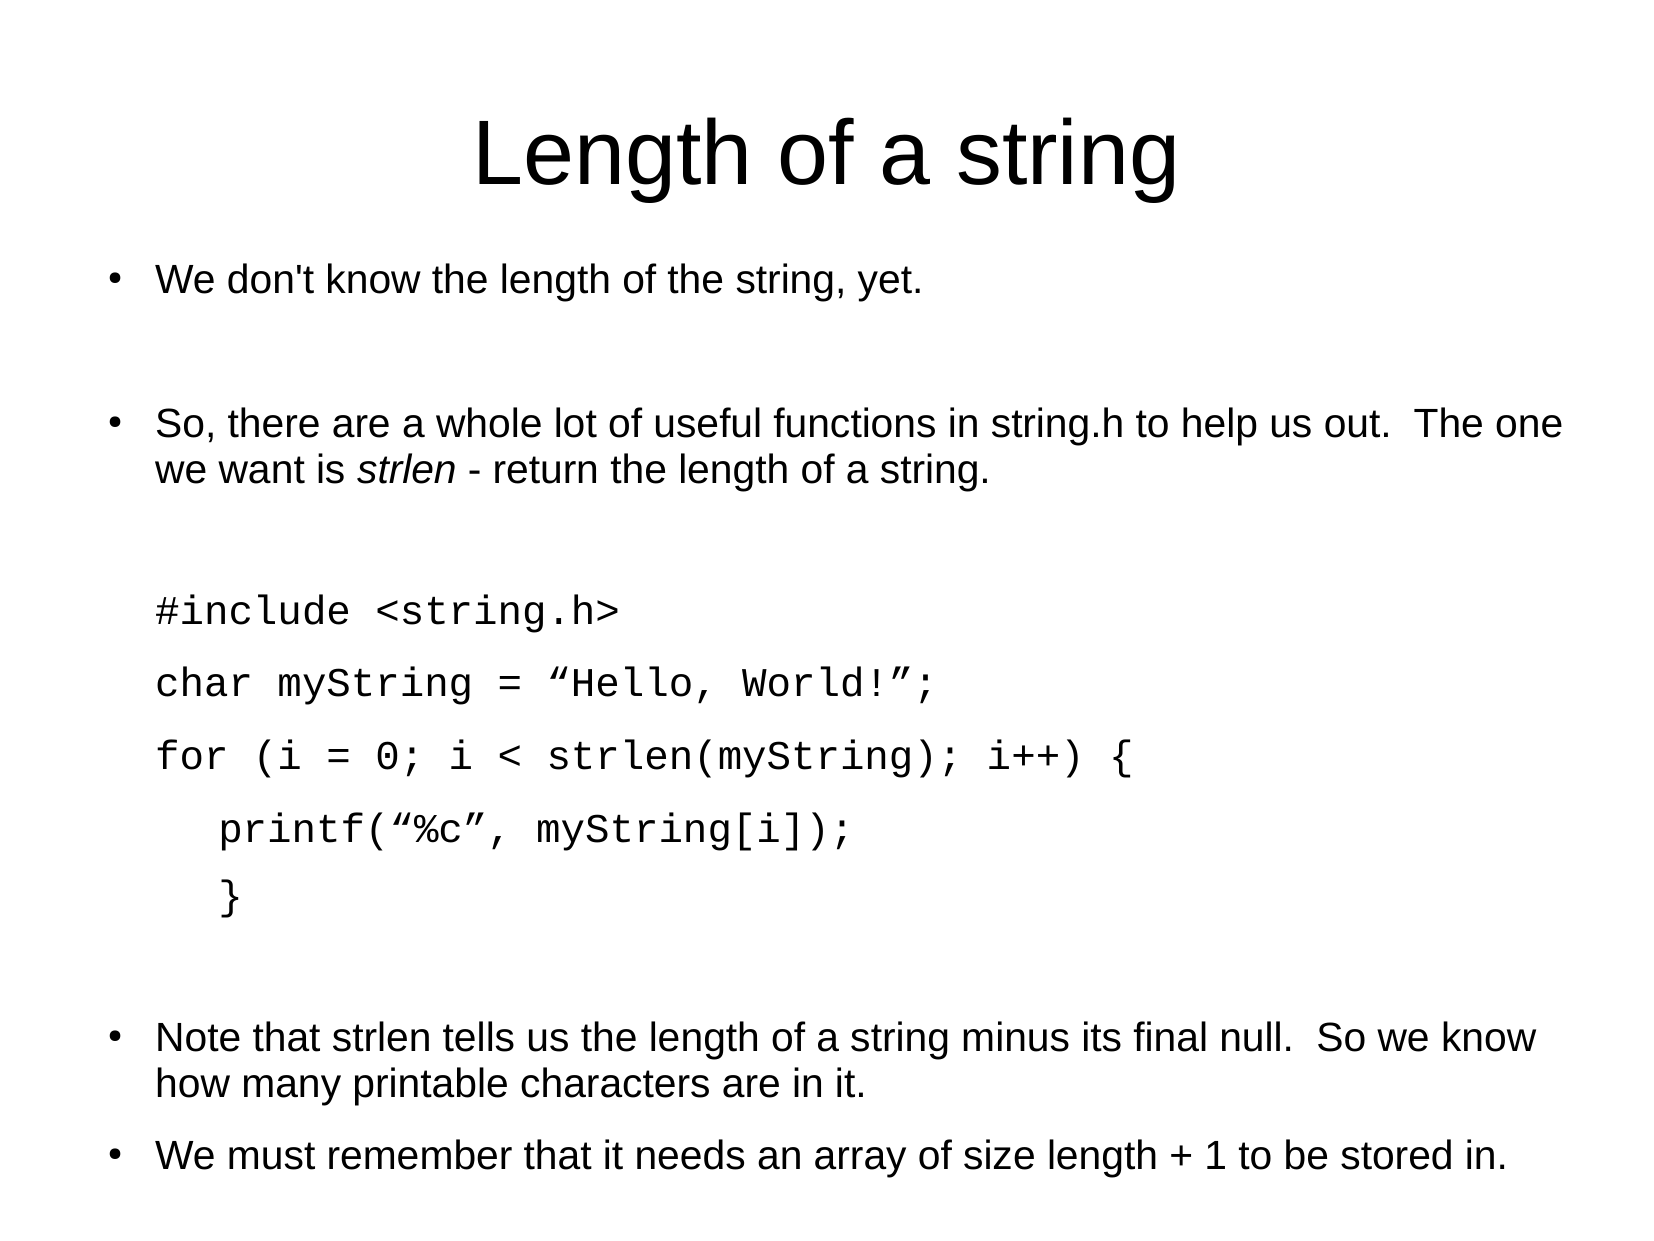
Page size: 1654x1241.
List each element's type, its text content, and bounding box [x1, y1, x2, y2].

title Length of a string [82, 49, 1571, 257]
list We don't know the length of the string, yet. So, there are a whole lot of useful functions in string.h to help us out. The one we want is strlen - return the length of a string. #include <string.h> char myString = “Hello, World!”; for (i = 0; i < strlen(myString); i++) { printf(“%c”, myString[i]); } Note that strlen tells us the length of a string minus its final null. So we know how many printable characters are in it. We must remember that it needs an array of size length + 1 to be stored in. [92, 256, 1619, 1182]
